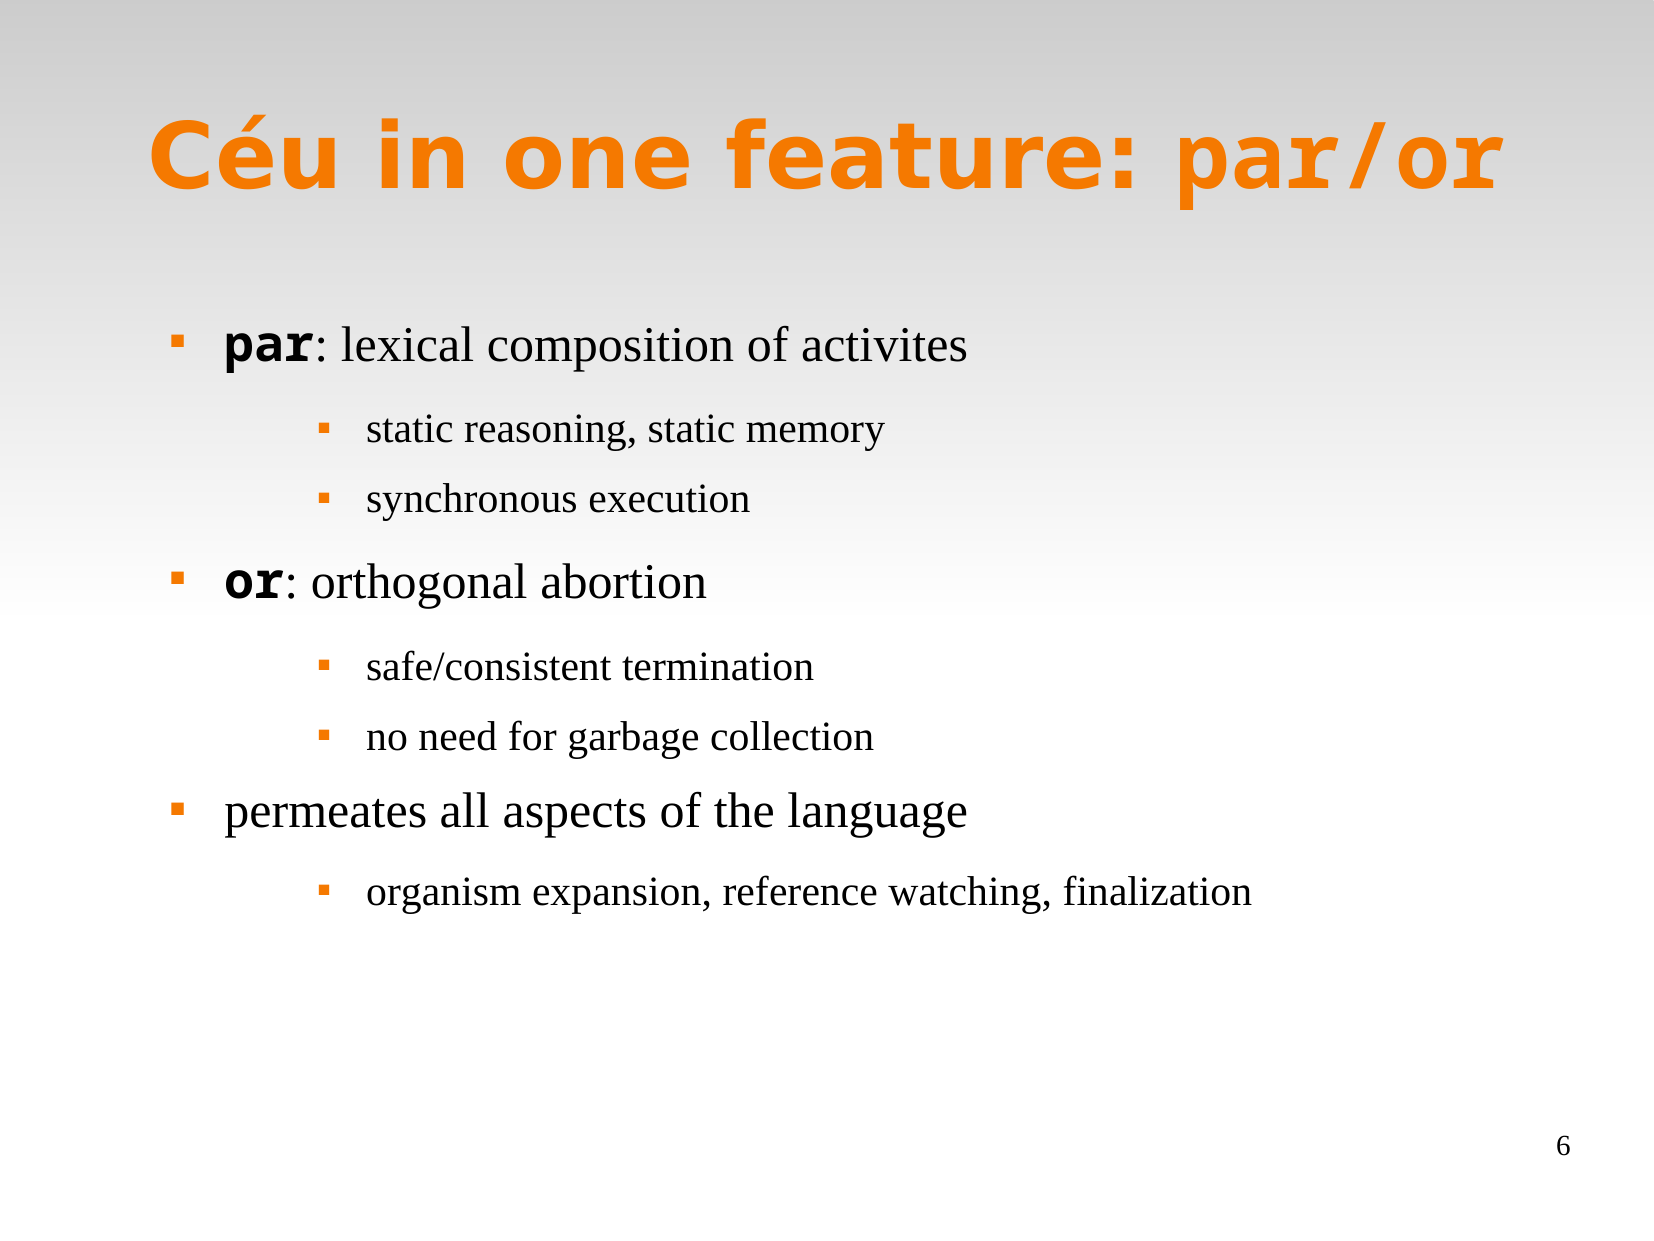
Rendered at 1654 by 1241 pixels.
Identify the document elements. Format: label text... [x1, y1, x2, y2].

list par: lexical composition of activites static reasoning, static memory synchronous execution or: orthogonal abortion safe/consistent termination no need for garbage collection permeates all aspects of the language organism expansion, reference watching, finalization [82, 307, 1576, 926]
title Céu in one feature: par/or [82, 49, 1571, 257]
